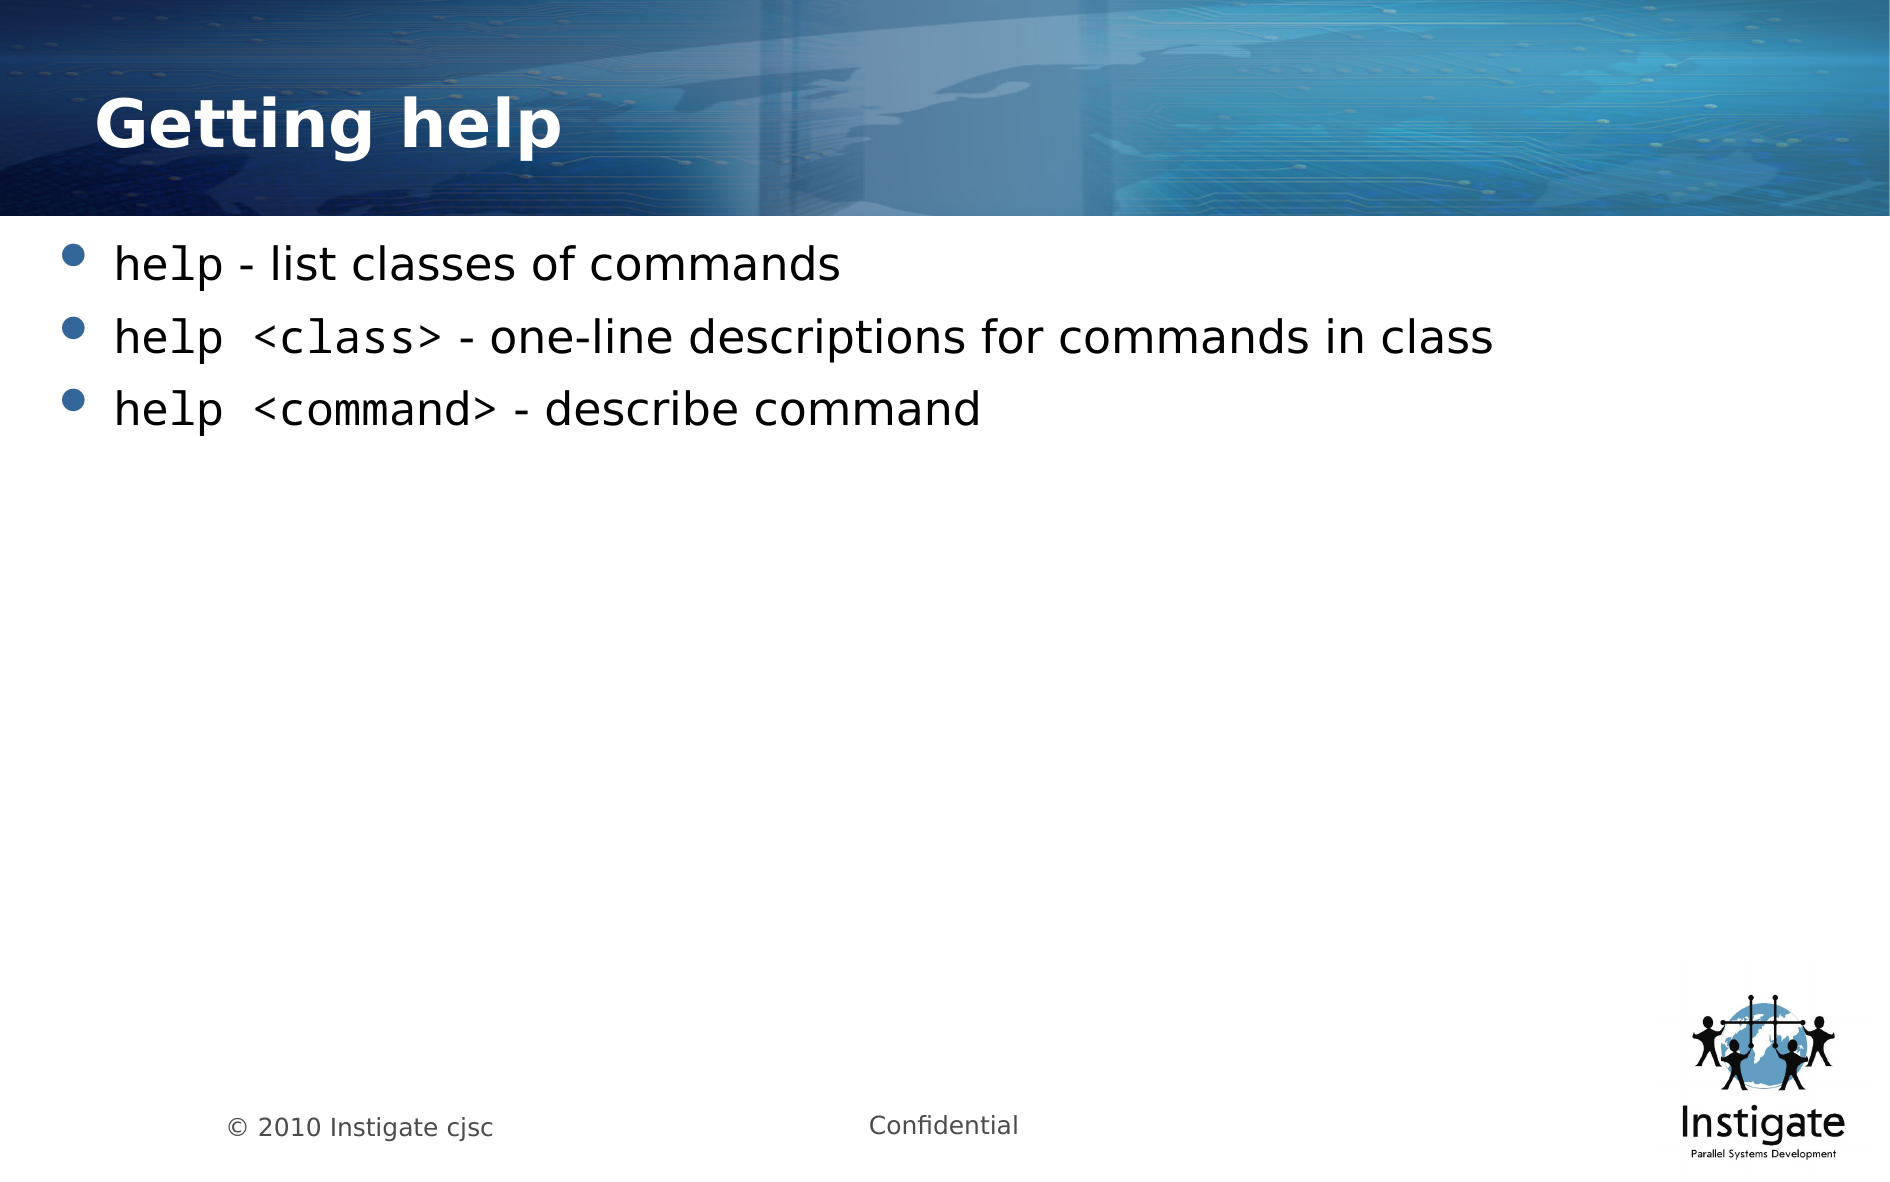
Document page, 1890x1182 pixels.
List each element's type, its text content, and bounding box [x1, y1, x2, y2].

title Getting help [94, 54, 1793, 210]
picture [0, 0, 1890, 216]
list help - list classes of commands help <class> - one-line descriptions for commands in class help <command> - describe command [59, 236, 1831, 1001]
picture [1650, 956, 1876, 1182]
